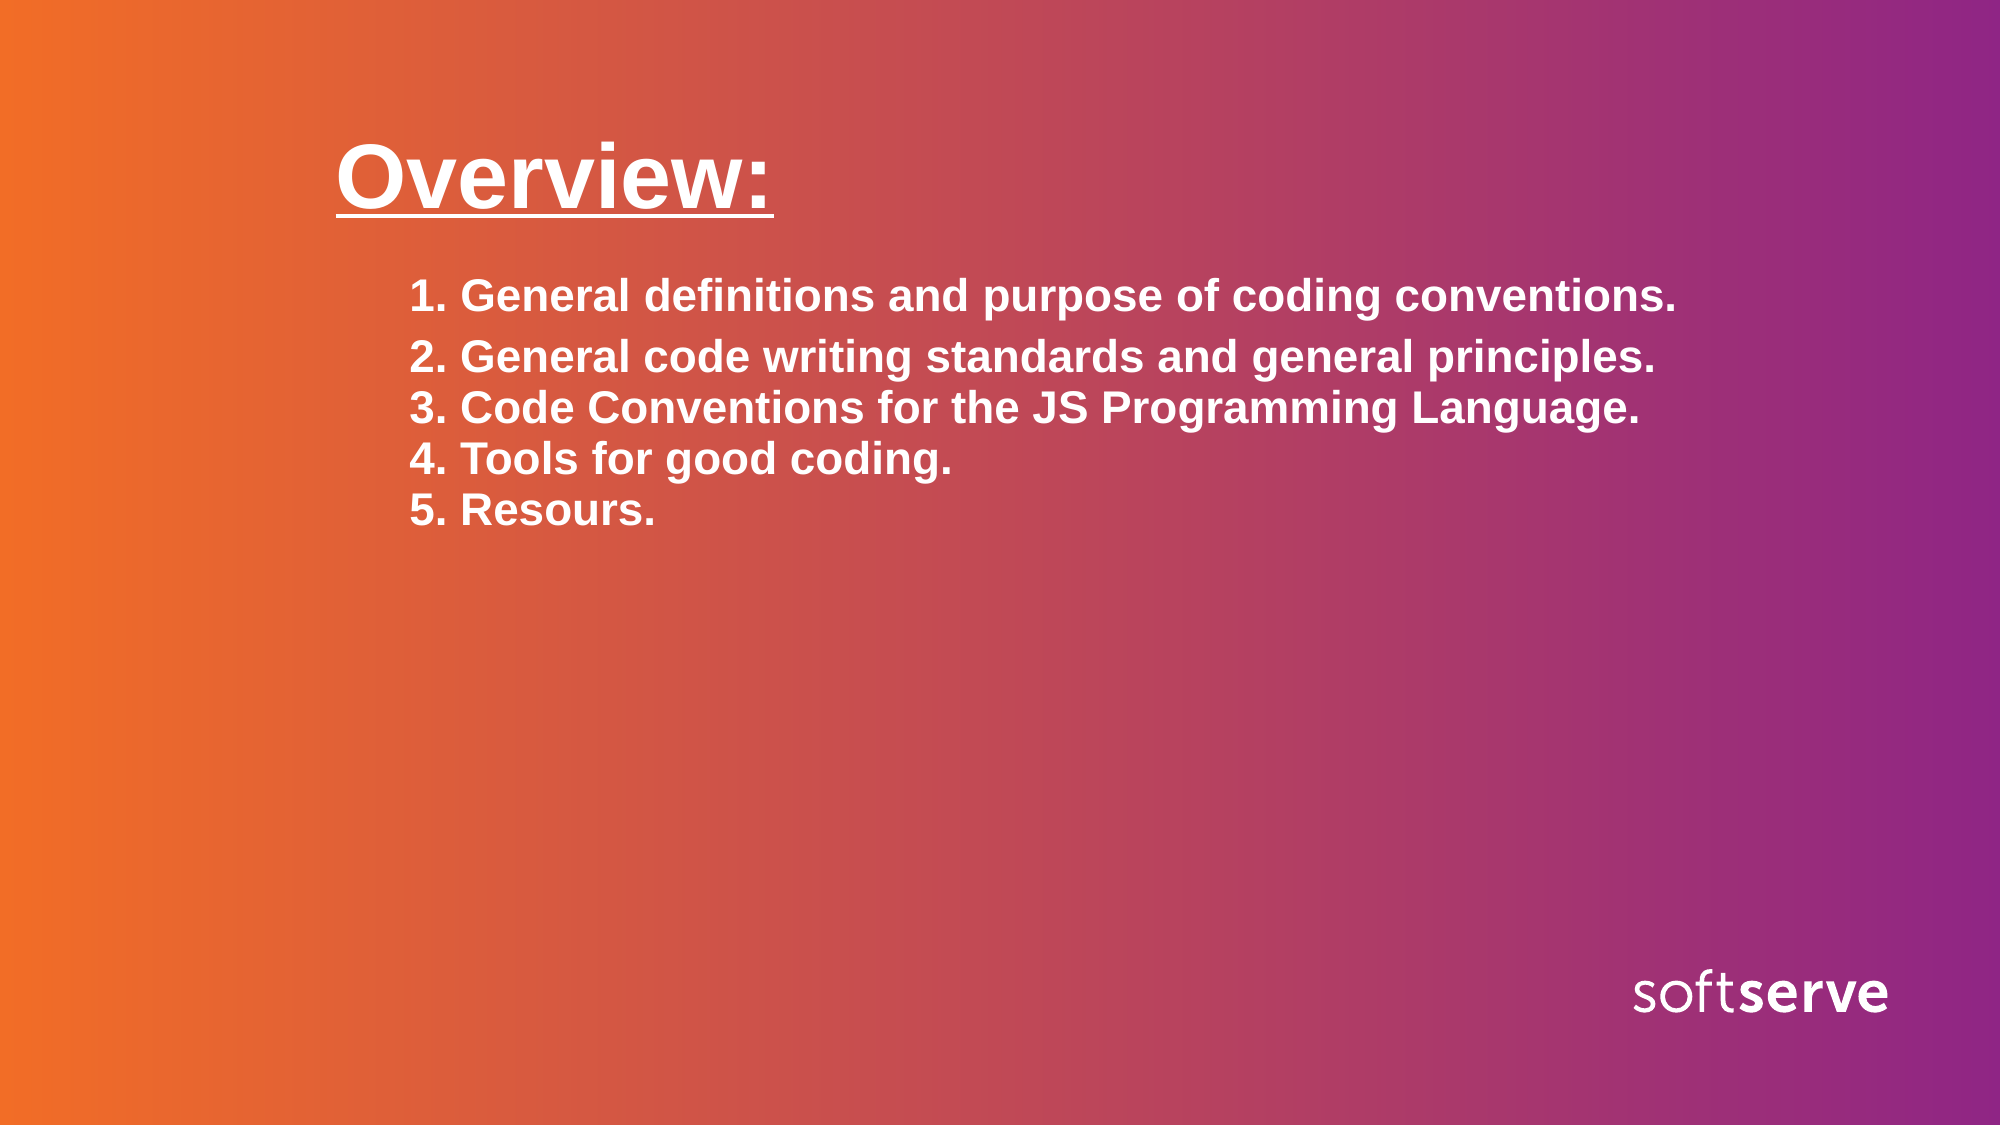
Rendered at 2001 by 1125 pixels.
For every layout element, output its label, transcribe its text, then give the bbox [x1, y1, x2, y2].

text_box Overview: 1. General definitions and purpose of coding conventions. 2. General code writing standards and general principles. 3. Code Conventions for the JS Programming Language. 4. Tools for good coding. 5. Resours. [320, 118, 1743, 902]
